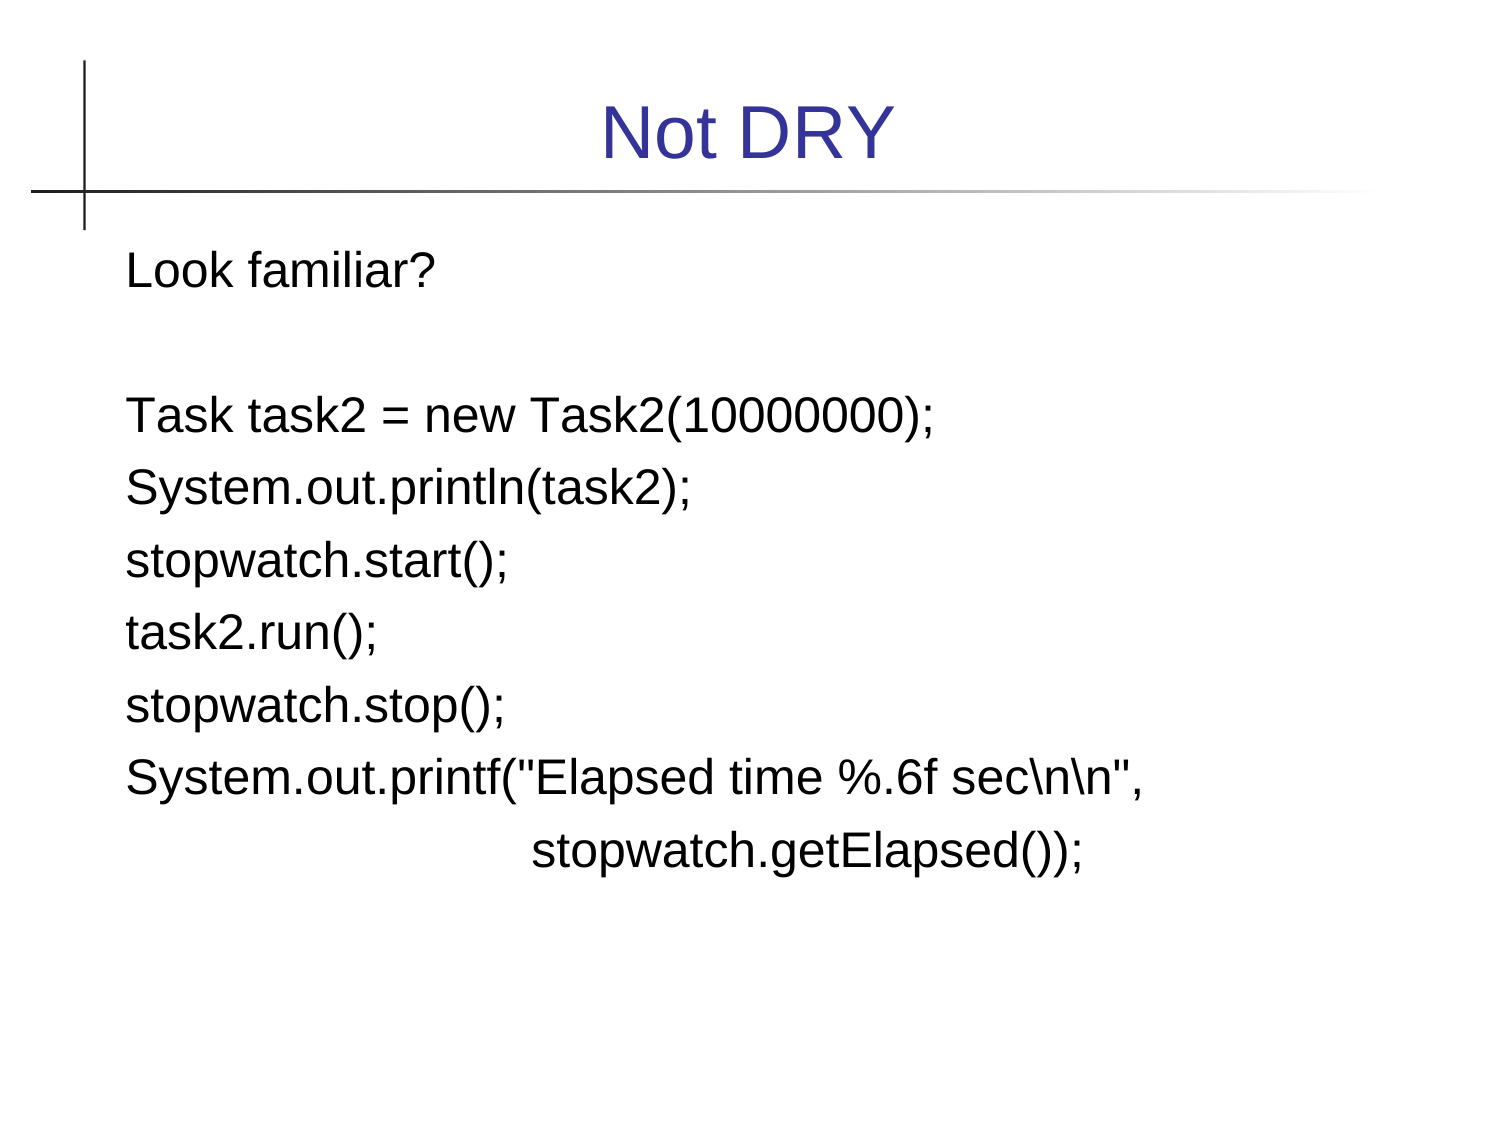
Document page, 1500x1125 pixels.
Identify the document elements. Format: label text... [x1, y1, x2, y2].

title Not DRY [100, 42, 1397, 182]
list Look familiar? Task task2 = new Task2(10000000); System.out.println(task2); stopwatch.start(); task2.run(); stopwatch.stop(); System.out.printf("Elapsed time %.6f sec\n\n", stopwatch.getElapsed()); [110, 229, 1408, 960]
